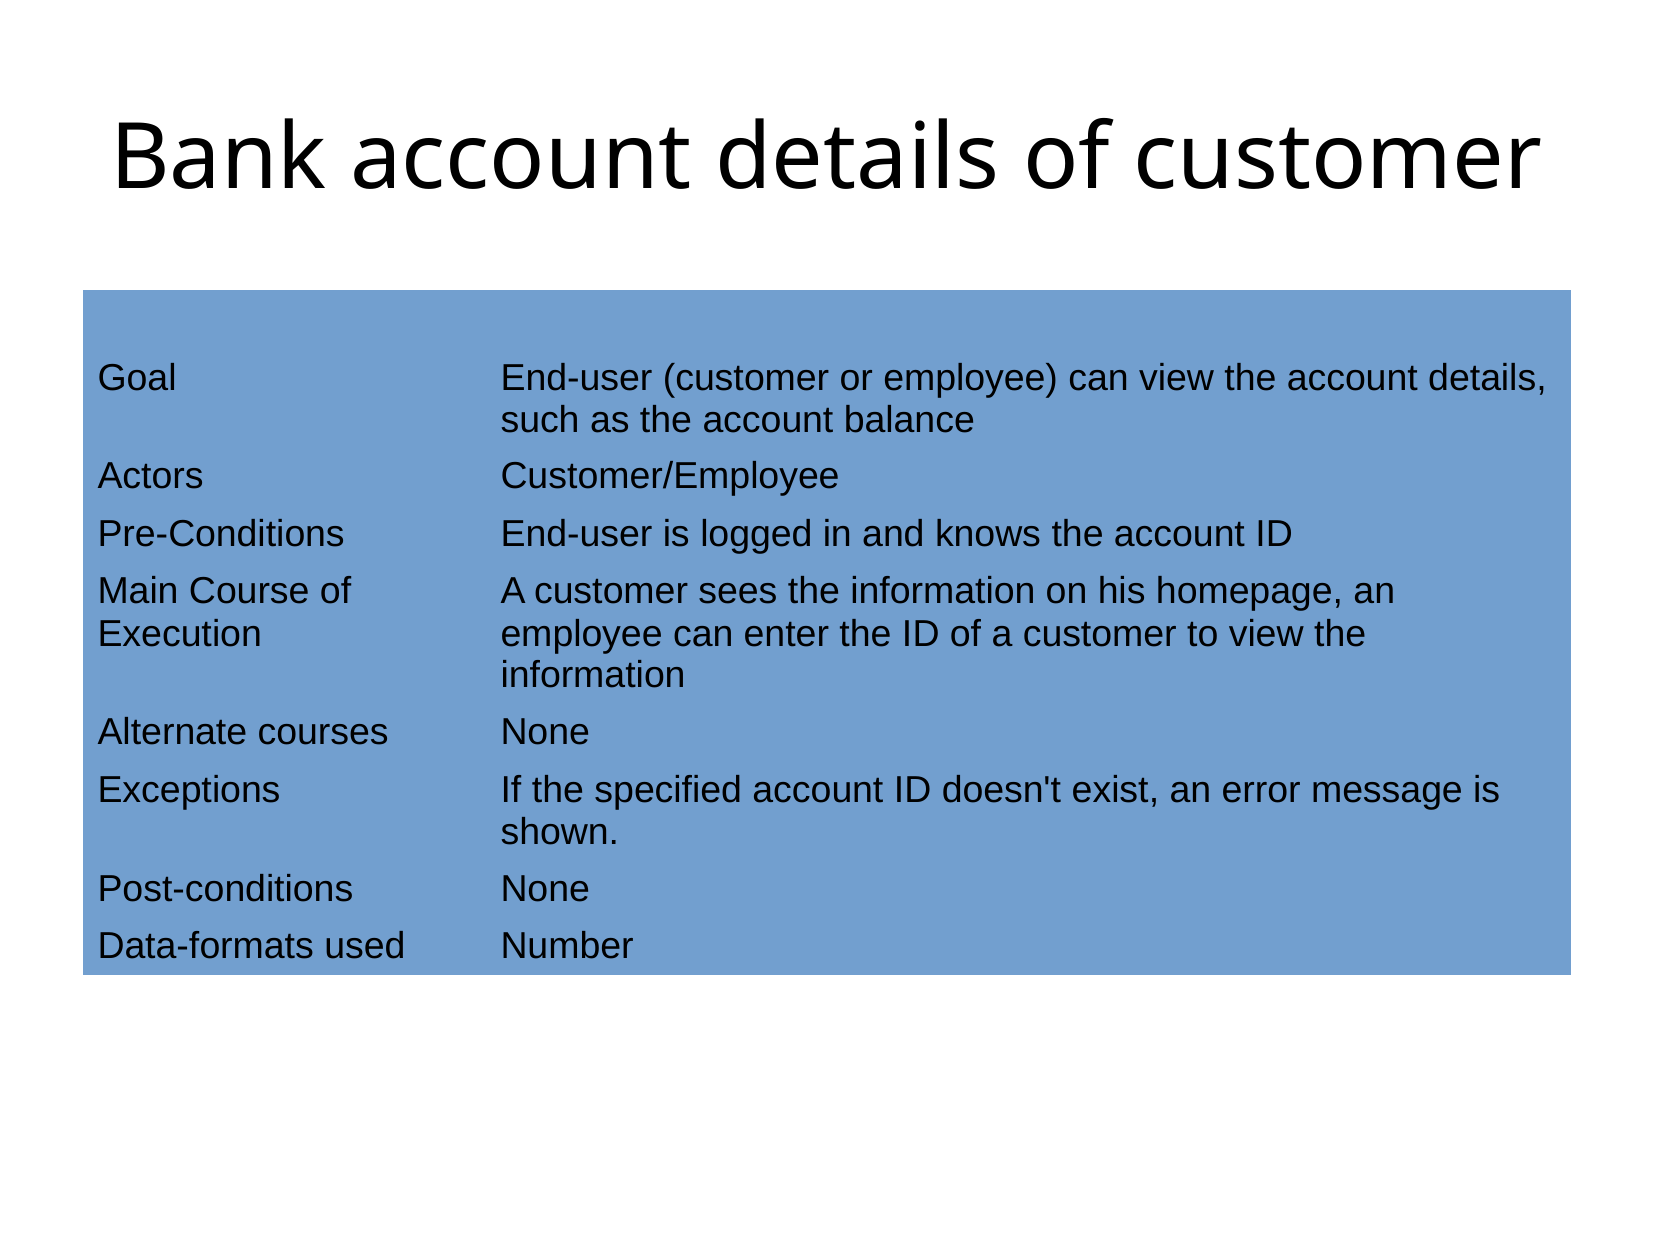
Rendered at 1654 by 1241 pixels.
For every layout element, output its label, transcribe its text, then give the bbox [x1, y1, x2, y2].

table_cell Alternate courses [83, 703, 486, 761]
table_header [486, 290, 1571, 349]
table_cell Post-conditions [83, 860, 486, 917]
table_cell Data-formats used [83, 917, 486, 975]
table_cell Number [486, 917, 1571, 975]
table_cell Pre-Conditions [83, 505, 486, 563]
table_cell Actors [83, 448, 486, 505]
table_cell Main Course of Execution [83, 563, 486, 703]
table_cell End-user is logged in and knows the account ID [486, 505, 1571, 563]
table_cell If the specified account ID doesn't exist, an error message is shown. [486, 761, 1571, 860]
table_cell Goal [83, 349, 486, 448]
table_cell A customer sees the information on his homepage, an employee can enter the ID of a customer to view the information [486, 563, 1571, 703]
title Bank account details of customer [82, 49, 1571, 257]
table_cell End-user (customer or employee) can view the account details, such as the account balance [486, 349, 1571, 448]
table_cell None [486, 703, 1571, 761]
table_cell Exceptions [83, 761, 486, 860]
table_cell None [486, 860, 1571, 917]
table_header [83, 290, 486, 349]
table_cell Customer/Employee [486, 448, 1571, 505]
